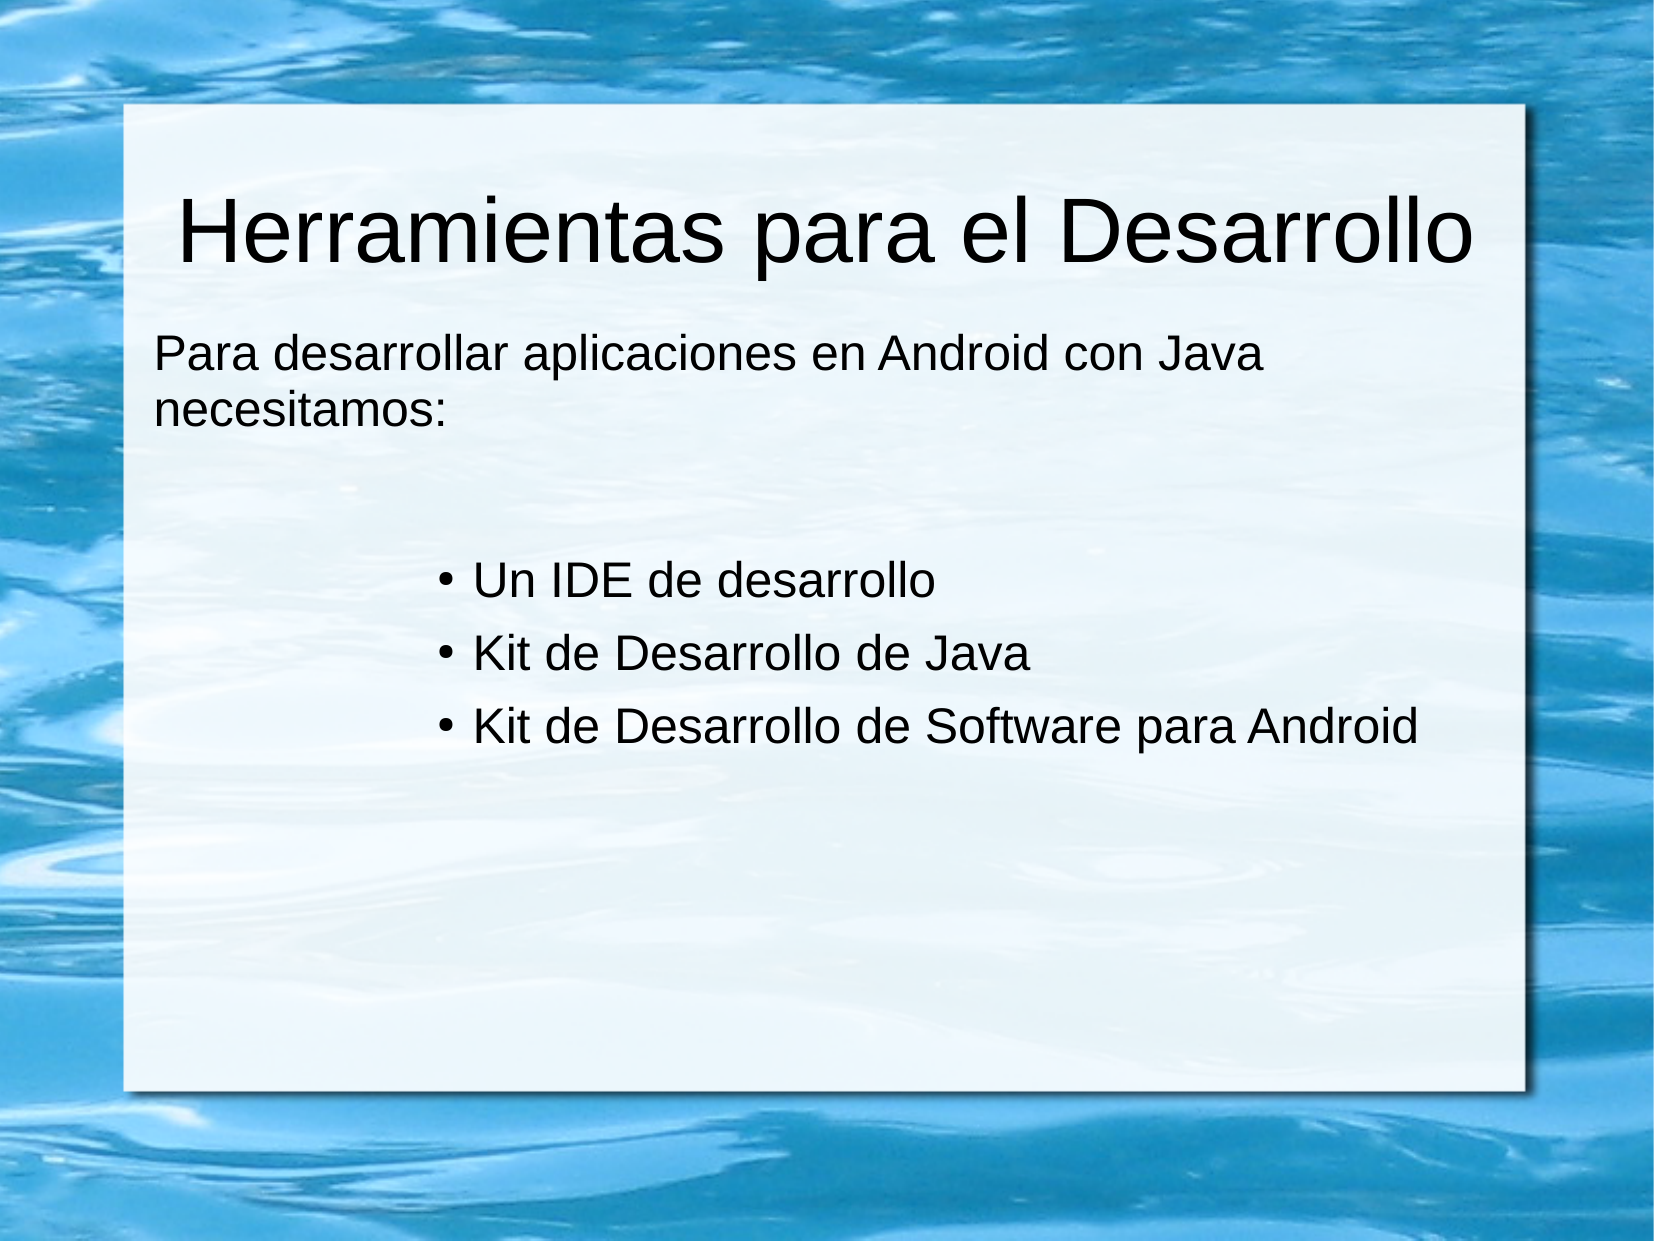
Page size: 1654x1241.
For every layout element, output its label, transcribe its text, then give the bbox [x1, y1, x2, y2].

list Para desarrollar aplicaciones en Android con Java necesitamos: Un IDE de desarrollo Kit de Desarrollo de Java Kit de Desarrollo de Software para Android [82, 325, 1538, 1031]
picture [0, 0, 1654, 1241]
title Herramientas para el Desarrollo [147, 141, 1506, 319]
